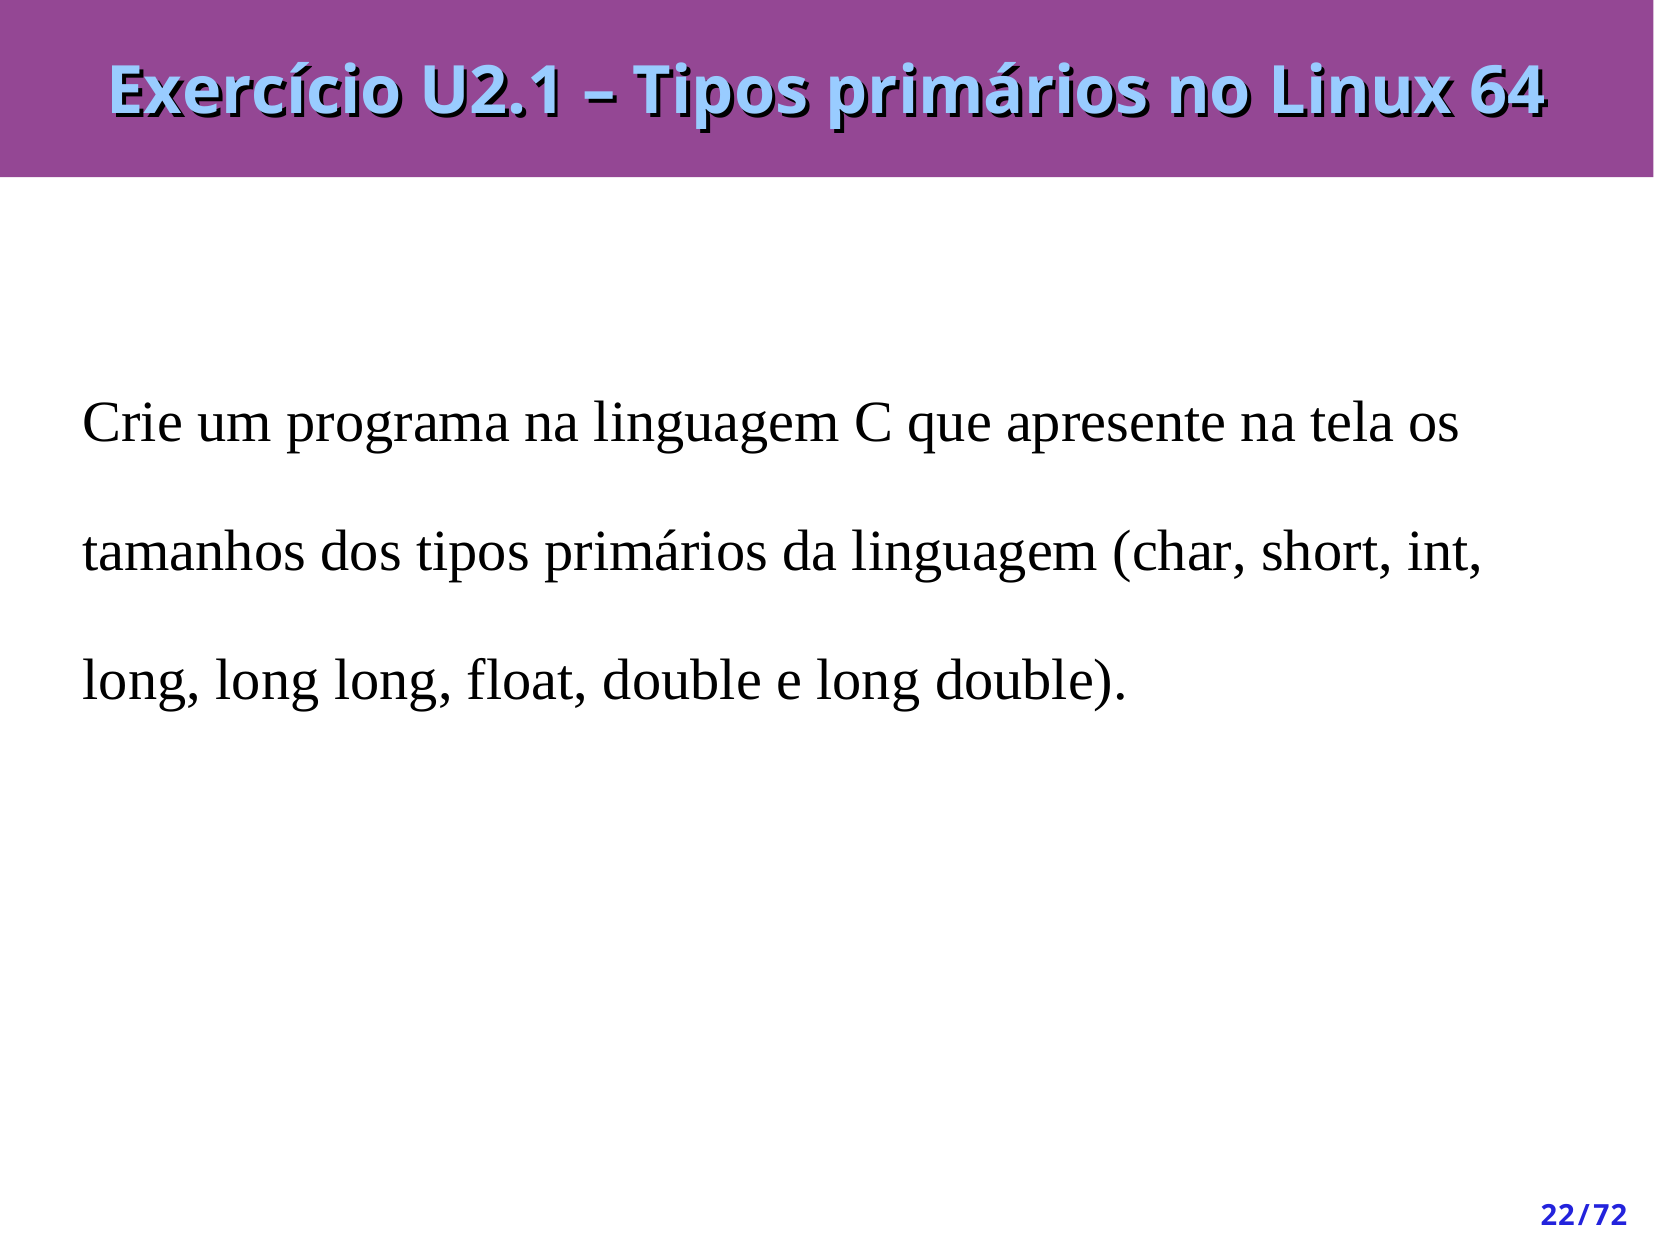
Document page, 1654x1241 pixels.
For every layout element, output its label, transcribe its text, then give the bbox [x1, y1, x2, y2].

title Exercício U2.1 – Tipos primários no Linux 64 [82, 0, 1571, 192]
list Crie um programa na linguagem C que apresente na tela os tamanhos dos tipos primários da linguagem (char, short, int, long, long long, float, double e long double). [82, 213, 1571, 1032]
